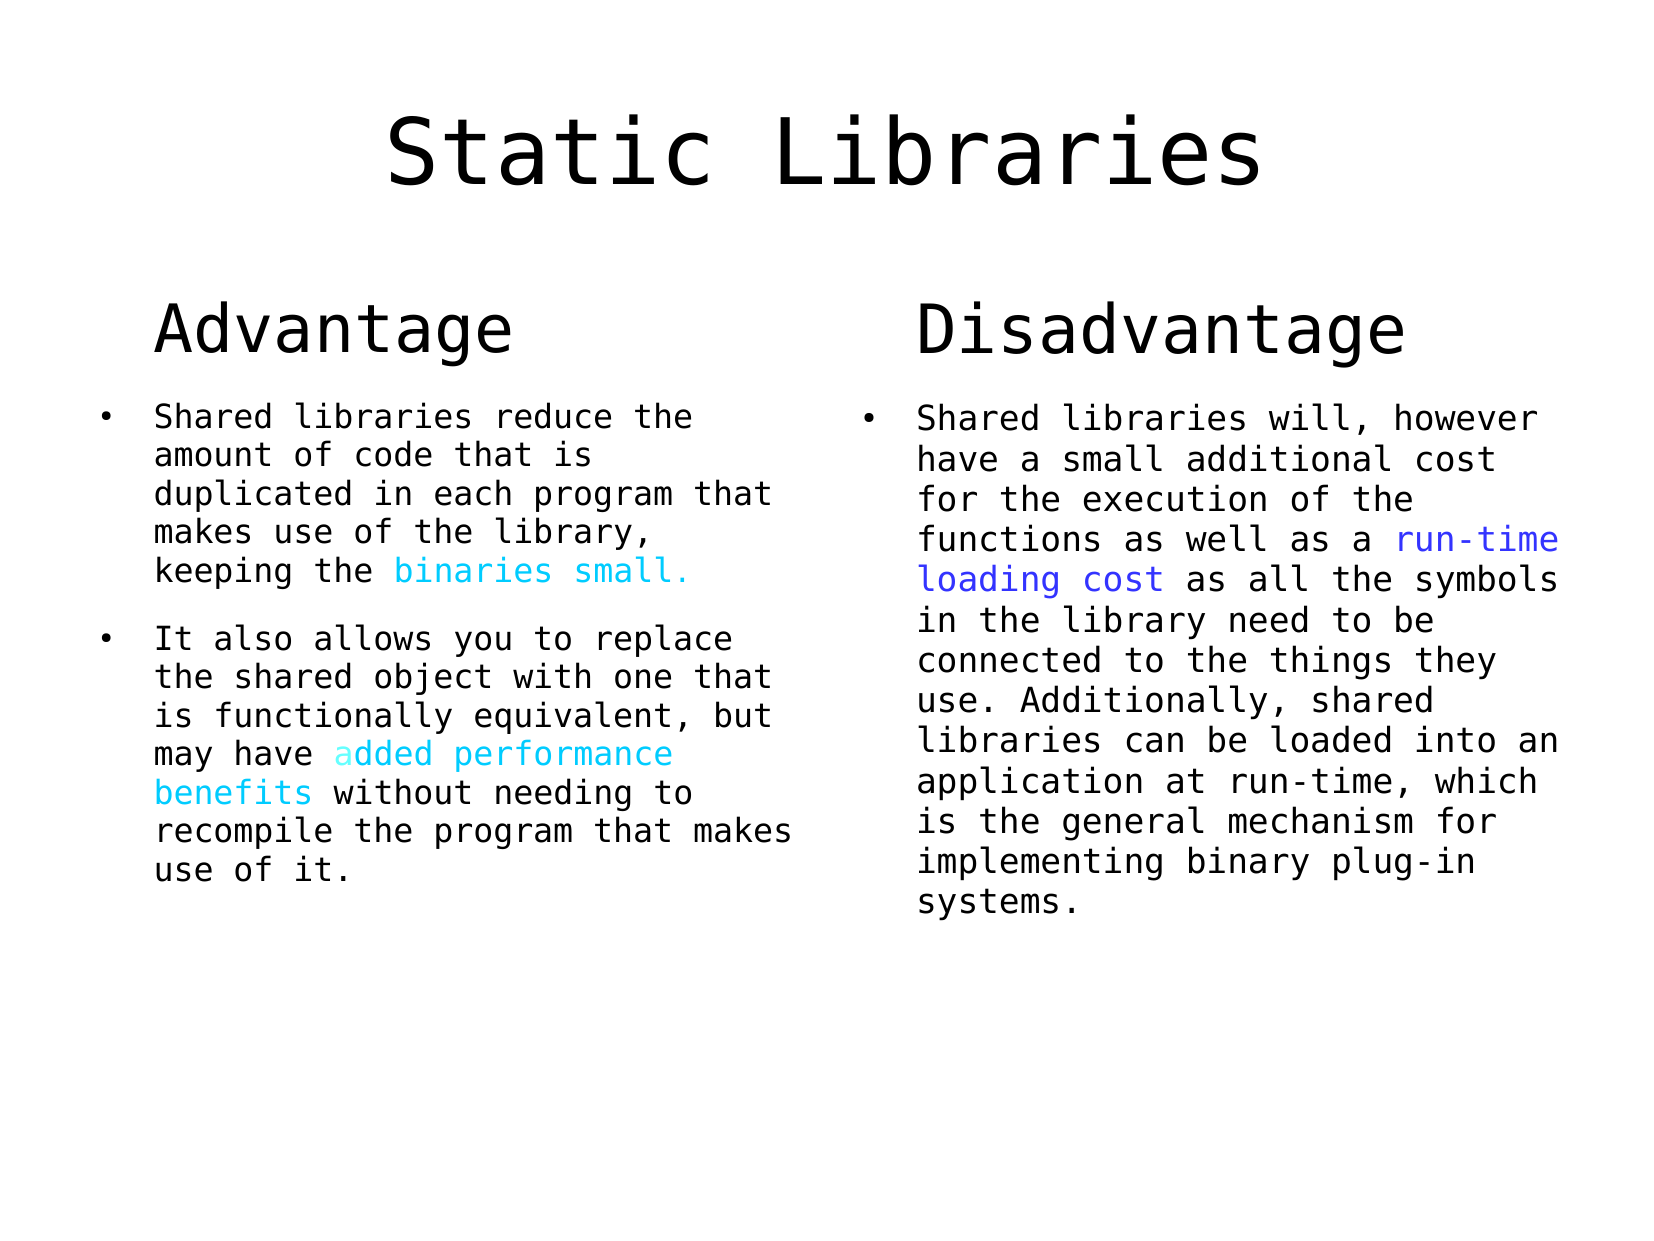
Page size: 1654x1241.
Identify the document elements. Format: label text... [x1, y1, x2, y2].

list Disadvantage Shared libraries will, however have a small additional cost for the execution of the functions as well as a run-time loading cost as all the symbols in the library need to be connected to the things they use. Additionally, shared libraries can be loaded into an application at run-time, which is the general mechanism for implementing binary plug-in systems. [845, 290, 1572, 1010]
list Advantage Shared libraries reduce the amount of code that is duplicated in each program that makes use of the library, keeping the binaries small. It also allows you to replace the shared object with one that is functionally equivalent, but may have added performance benefits without needing to recompile the program that makes use of it. [82, 290, 809, 1010]
title Static Libraries [82, 49, 1571, 257]
